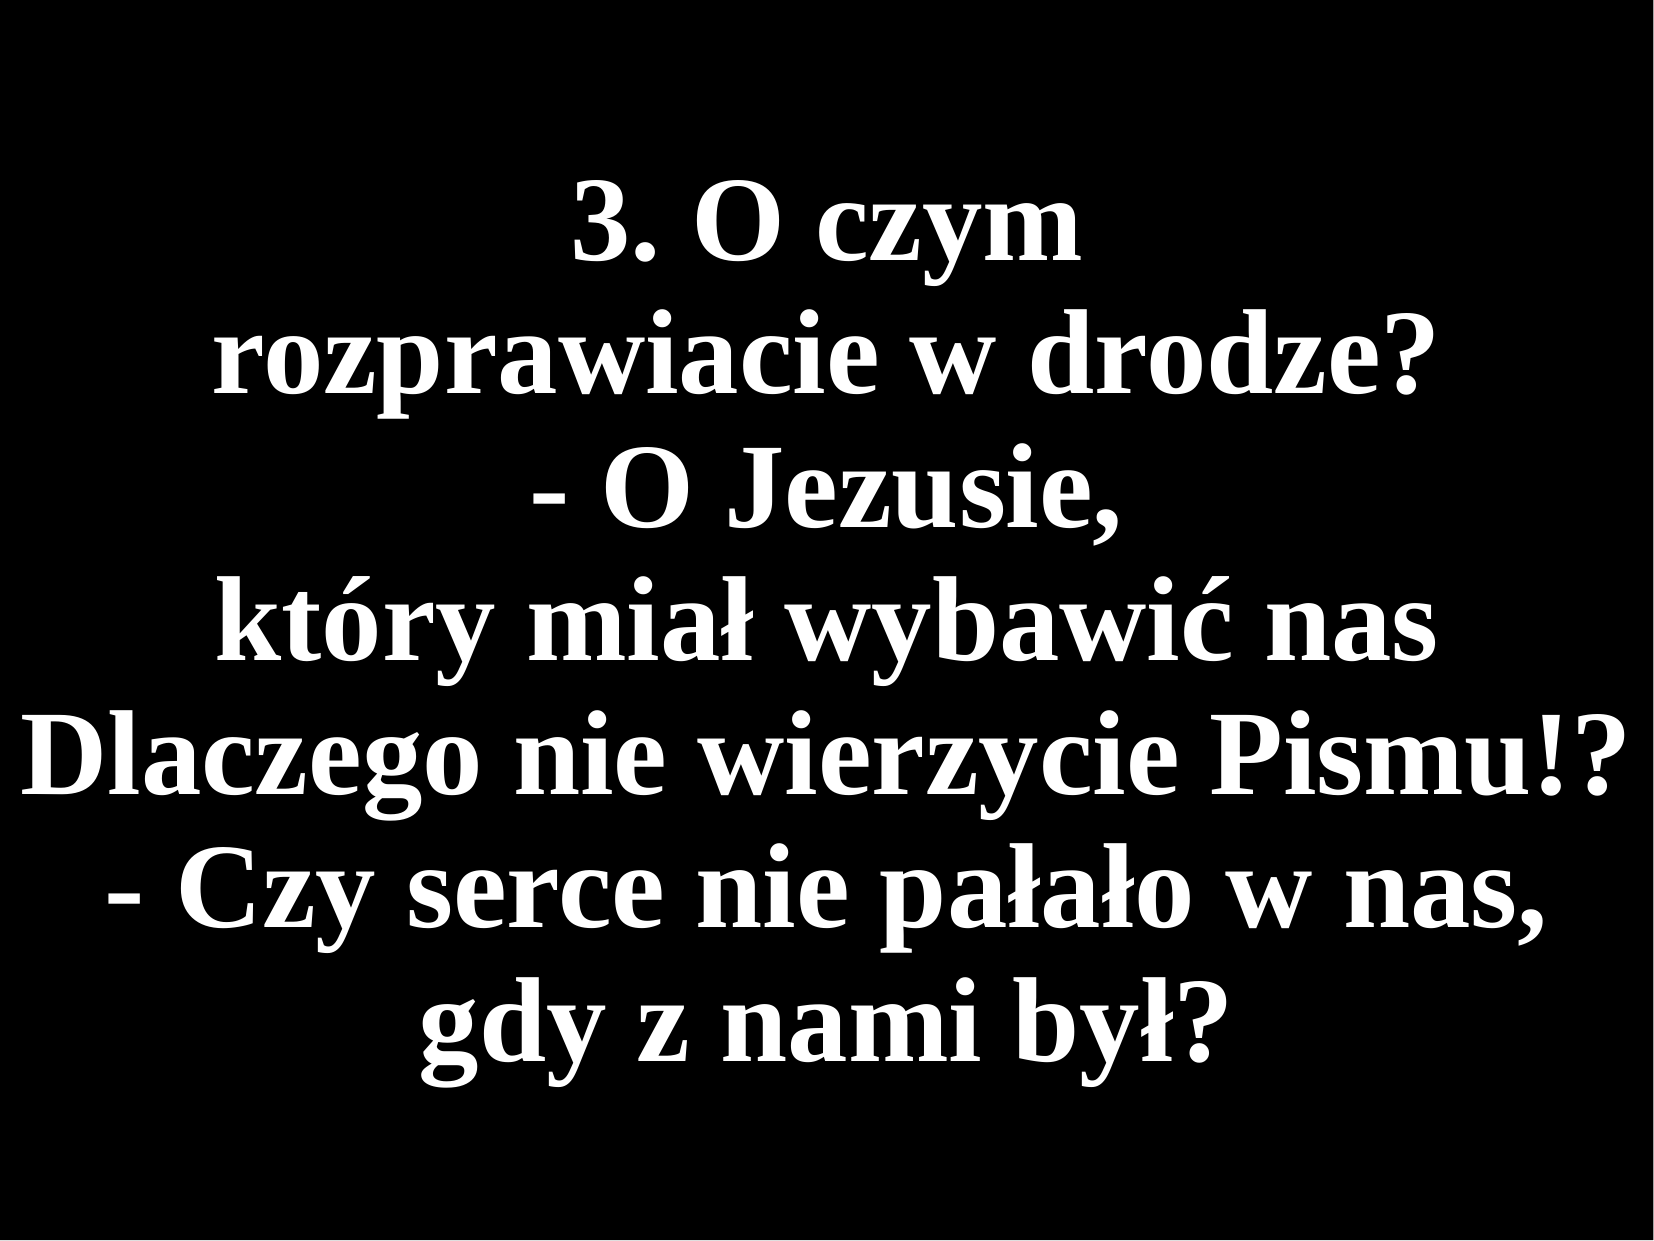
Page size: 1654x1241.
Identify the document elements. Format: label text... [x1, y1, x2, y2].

title 3. O czym rozprawiacie w drodze? - O Jezusie, który miał wybawić nas Dlaczego nie wierzycie Pismu!? - Czy serce nie pałało w nas, gdy z nami był? [0, 0, 1654, 1241]
